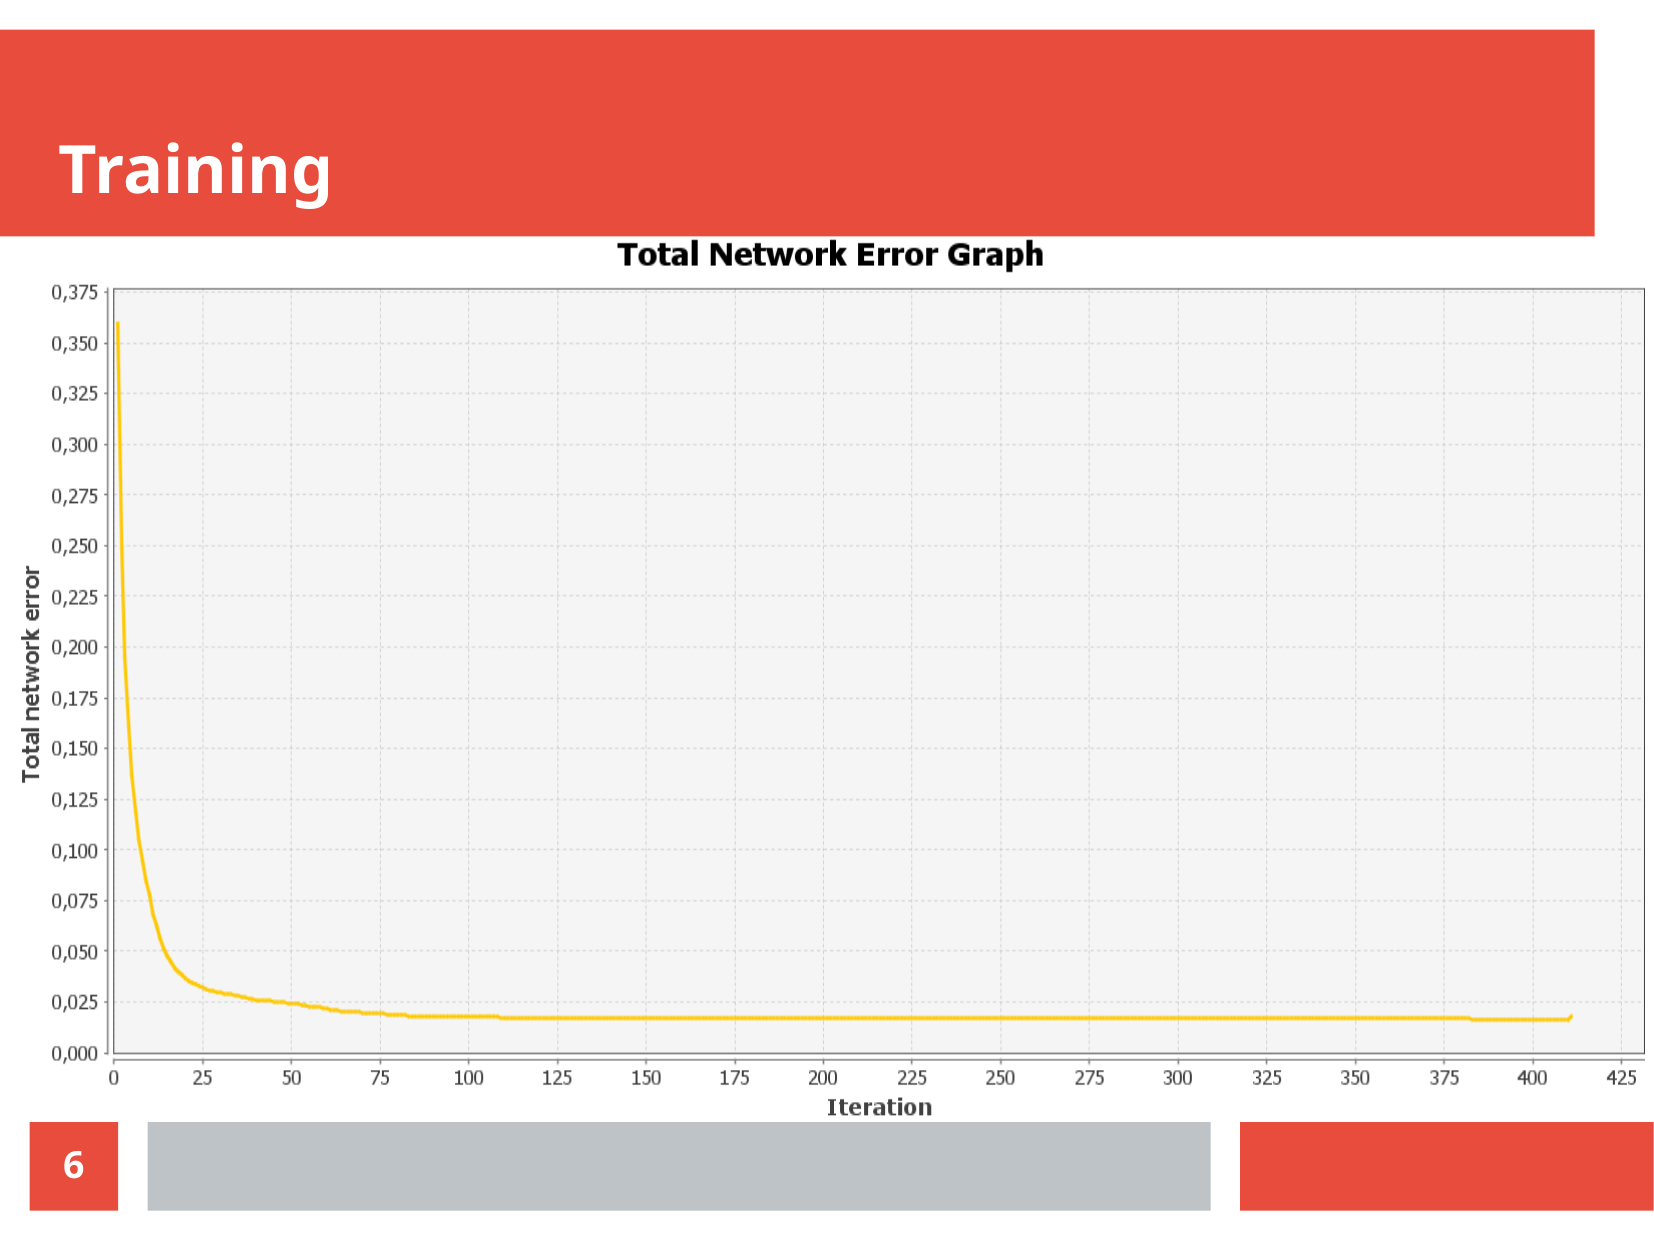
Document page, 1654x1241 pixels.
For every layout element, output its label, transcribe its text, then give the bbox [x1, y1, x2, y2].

picture [0, 237, 1654, 1123]
title Training [59, 59, 1595, 207]
text_box [29, 1123, 119, 1211]
